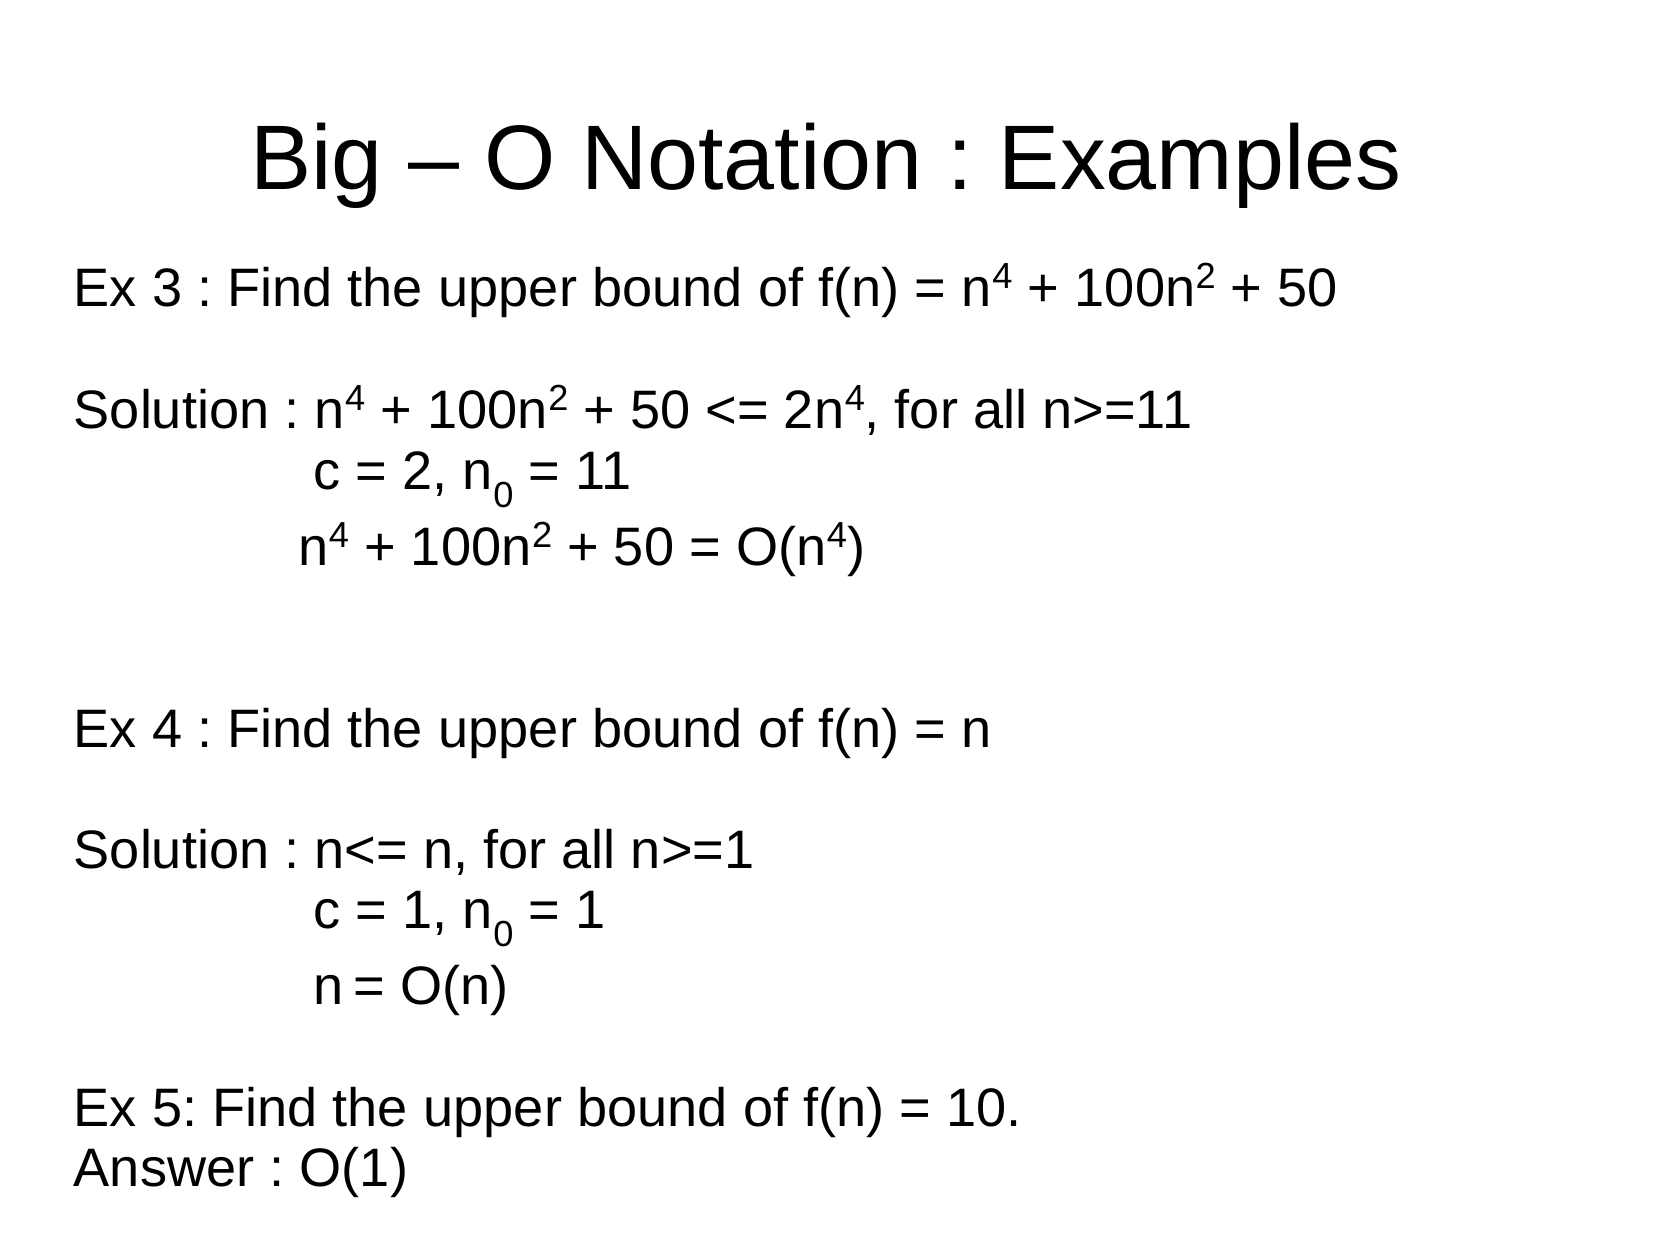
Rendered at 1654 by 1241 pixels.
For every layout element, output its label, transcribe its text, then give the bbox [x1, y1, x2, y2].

title Big – O Notation : Examples [82, 49, 1571, 248]
text_box Ex 3 : Find the upper bound of f(n) = n4 + 100n2 + 50 Solution : n4 + 100n2 + 50 <= 2n4, for all n>=11 c = 2, n0 = 11 n4 + 100n2 + 50 = O(n4) Ex 4 : Find the upper bound of f(n) = n Solution : n<= n, for all n>=1 c = 1, n0 = 1 n = O(n) Ex 5: Find the upper bound of f(n) = 10. Answer : O(1) [59, 248, 1595, 1241]
